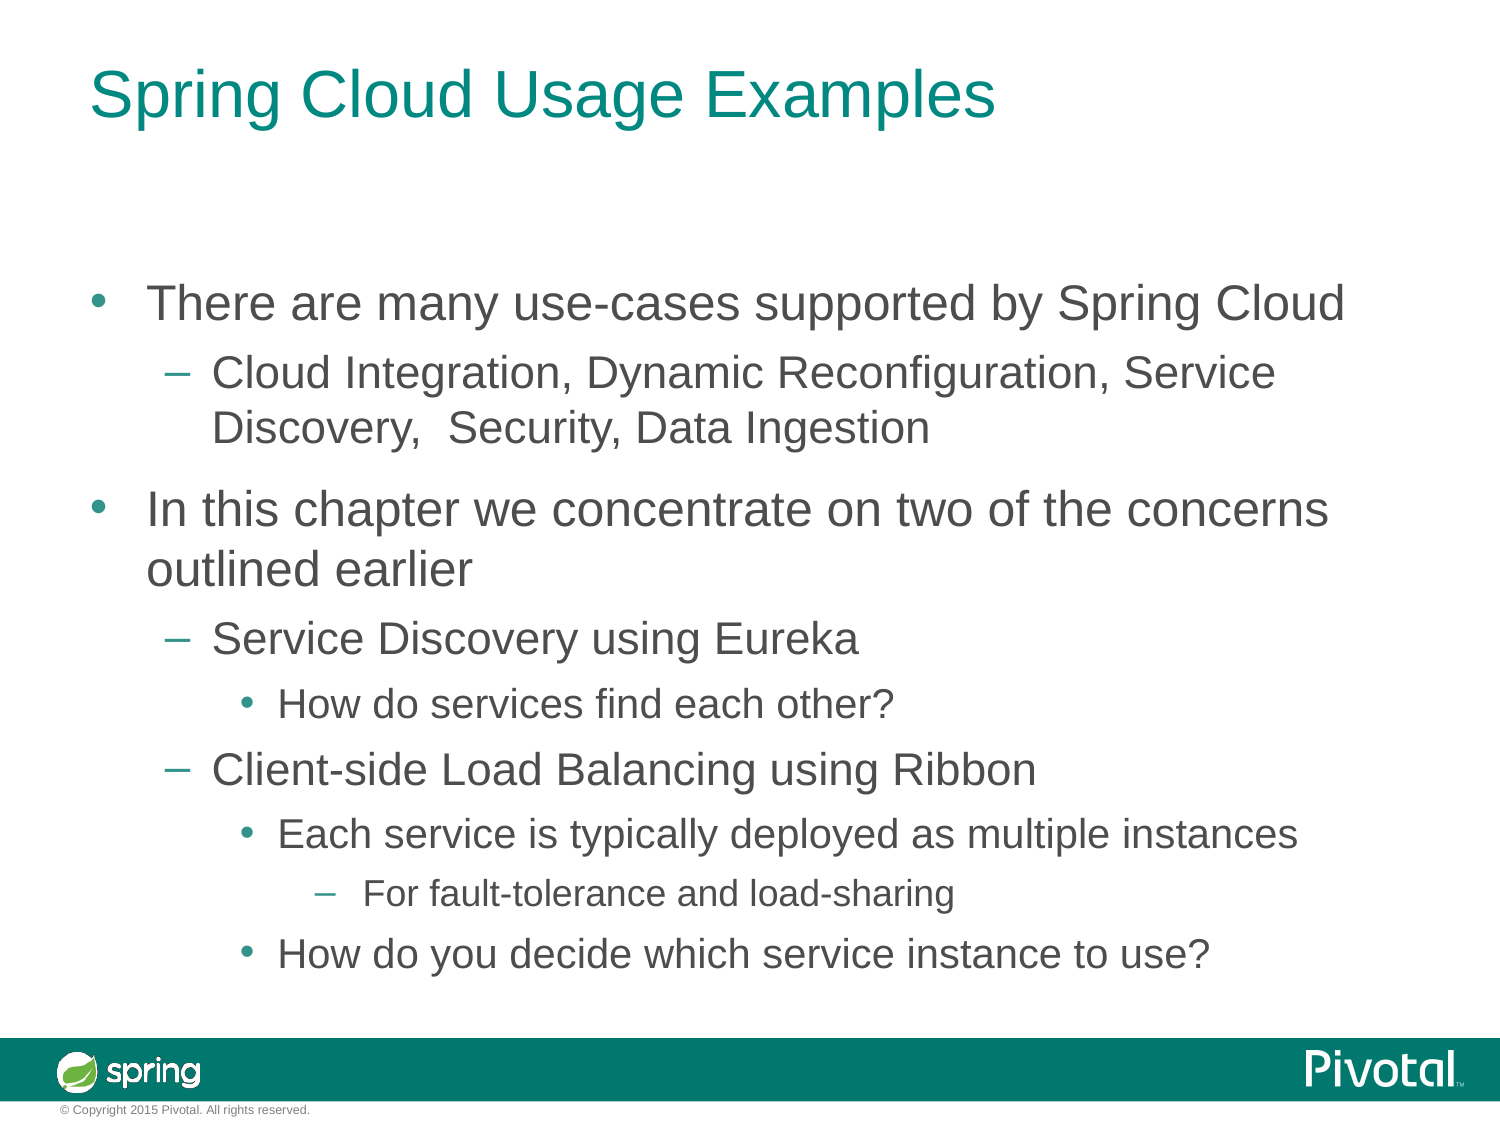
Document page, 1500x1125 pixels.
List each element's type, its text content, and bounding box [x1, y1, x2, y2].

picture [1306, 1050, 1464, 1087]
list There are many use-cases supported by Spring Cloud Cloud Integration, Dynamic Reconfiguration, Service Discovery, Security, Data Ingestion In this chapter we concentrate on two of the concerns outlined earlier Service Discovery using Eureka How do services find each other? Client-side Load Balancing using Ribbon Each service is typically deployed as multiple instances For fault-tolerance and load-sharing How do you decide which service instance to use? [75, 262, 1426, 1013]
title Spring Cloud Usage Examples [75, 37, 1426, 225]
picture [32, 1041, 210, 1103]
